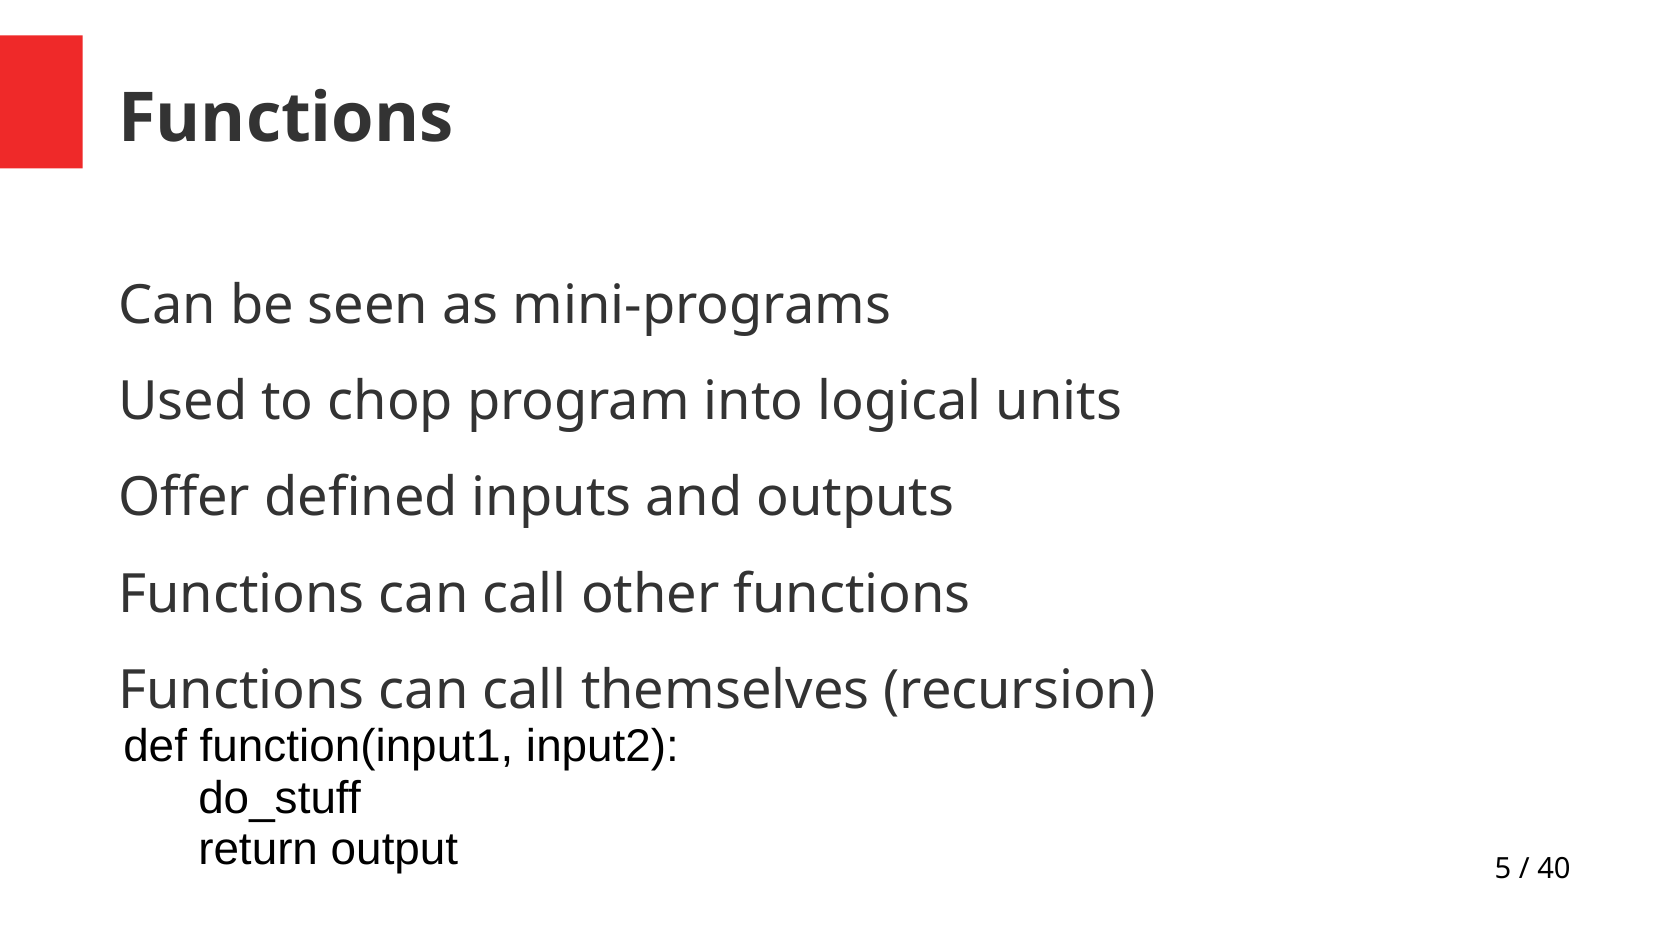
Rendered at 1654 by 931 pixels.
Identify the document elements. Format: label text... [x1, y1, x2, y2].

list Can be seen as mini-programs Used to chop program into logical units Offer defined inputs and outputs Functions can call other functions Functions can call themselves (recursion) [118, 265, 1536, 806]
title Functions [118, 37, 1571, 193]
text_box def function(input1, input2): do_stuff return output [108, 713, 979, 882]
